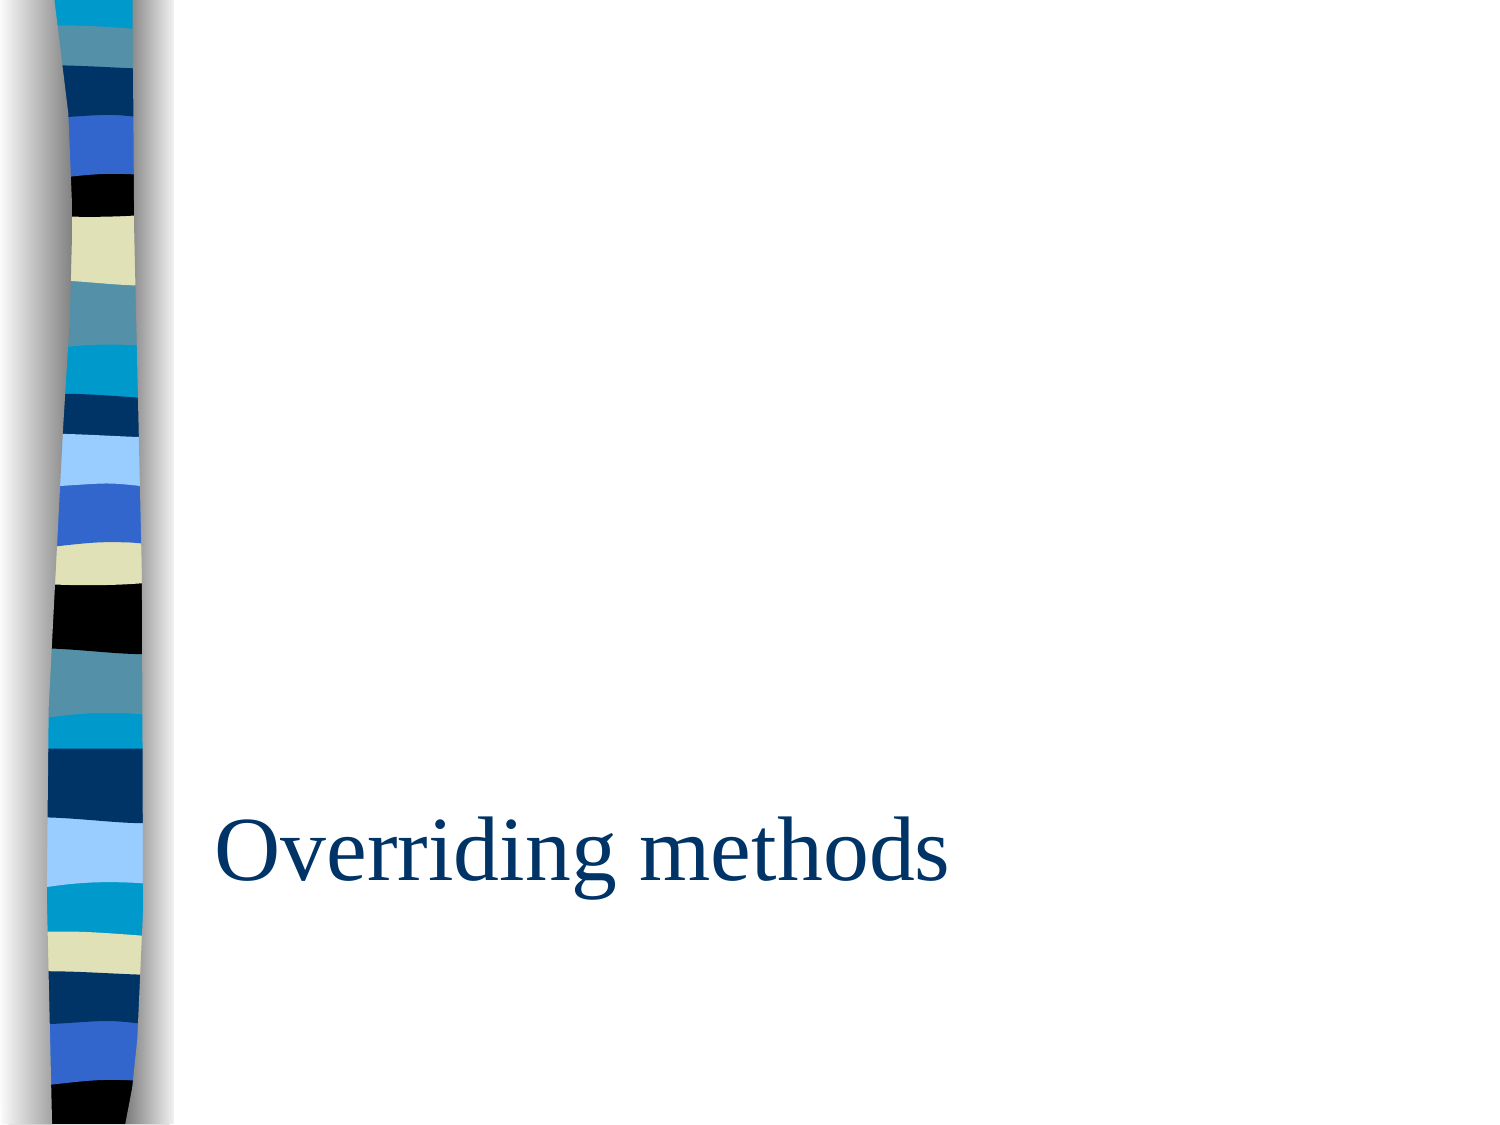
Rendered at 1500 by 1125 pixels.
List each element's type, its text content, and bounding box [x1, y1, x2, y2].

title Overriding methods [200, 749, 1476, 938]
